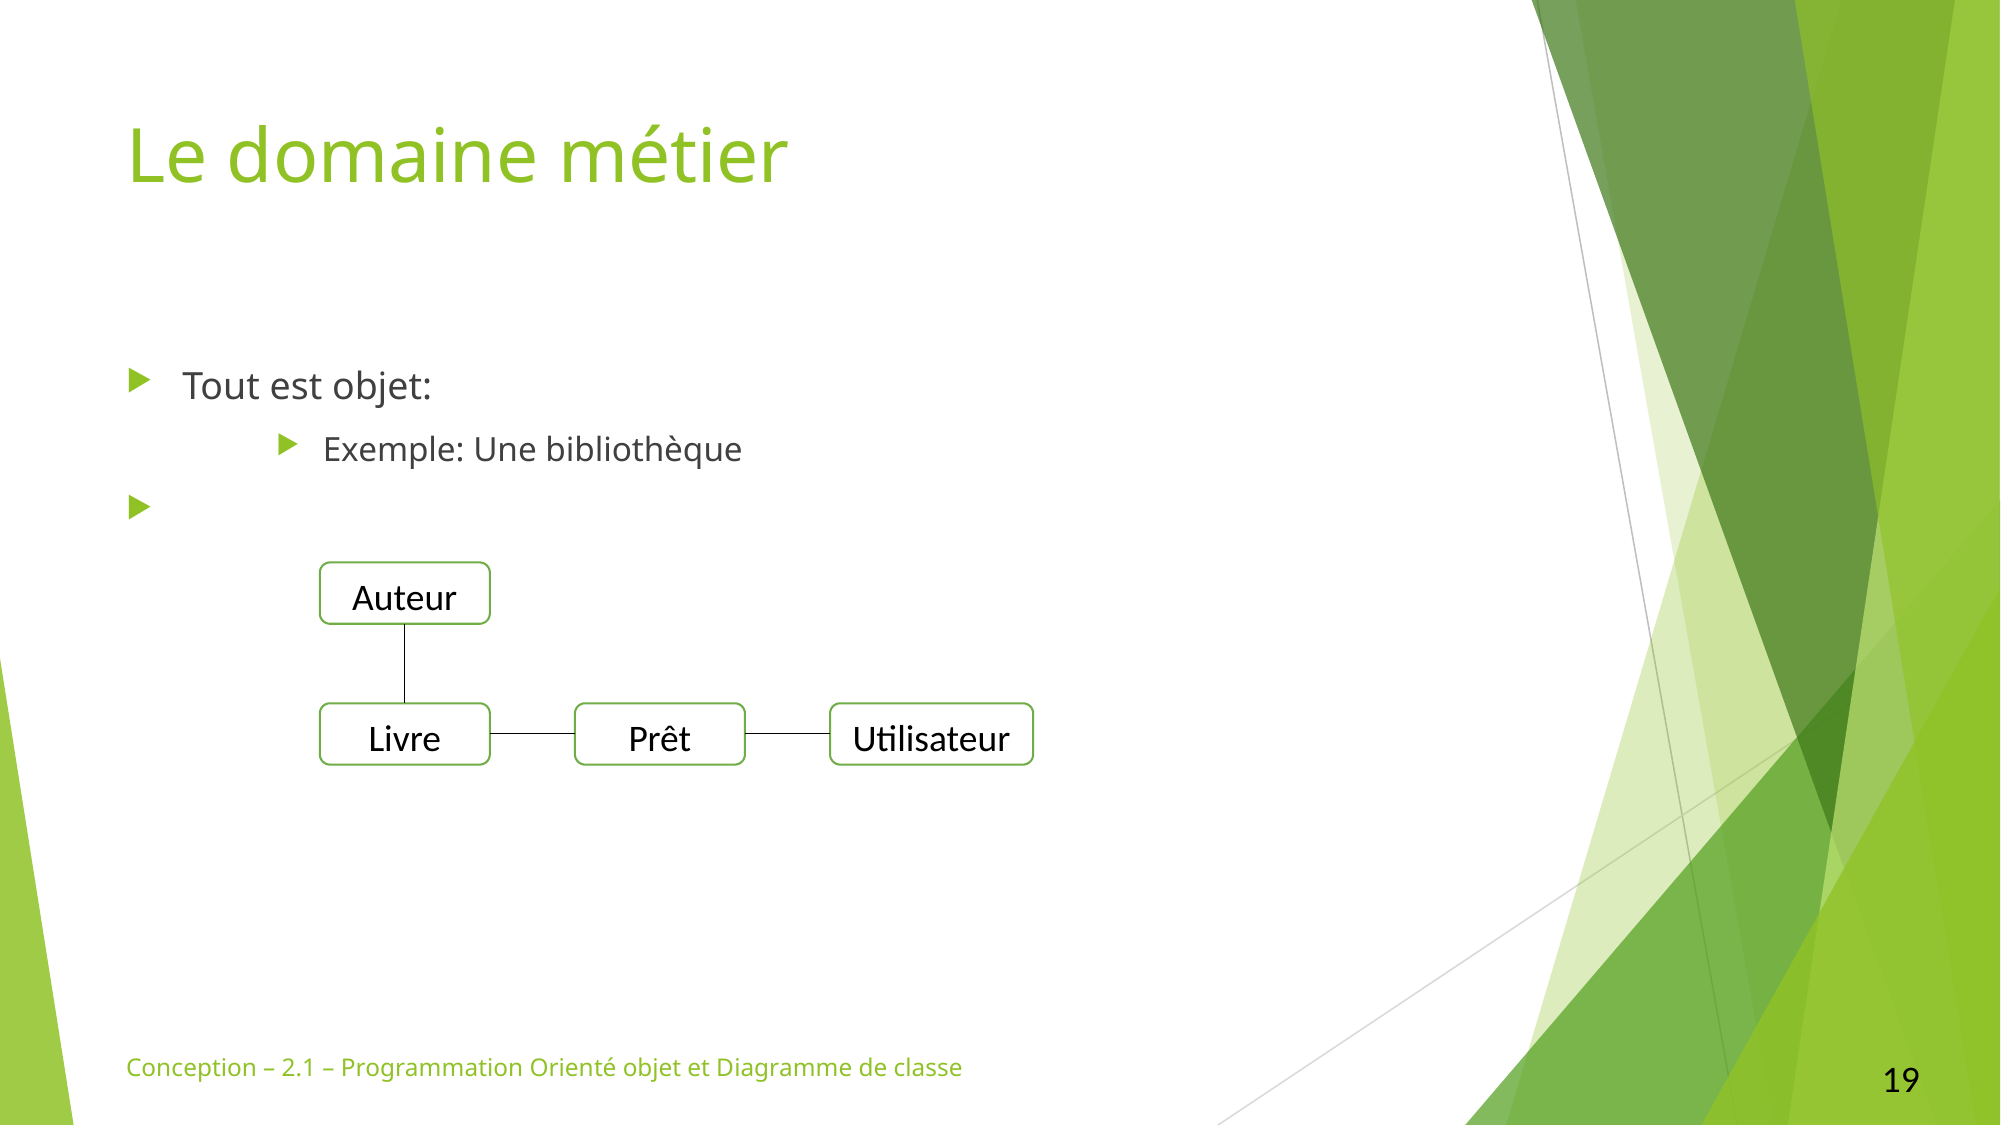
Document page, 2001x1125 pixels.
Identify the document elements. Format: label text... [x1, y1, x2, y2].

text_box [1866, 1047, 1979, 1108]
text_box Auteur [319, 562, 490, 624]
text_box Livre [319, 703, 490, 765]
text_box Prêt [574, 703, 745, 765]
text_box Utilisateur [830, 703, 1034, 765]
list Tout est objet: Exemple: Une bibliothèque [111, 354, 1522, 992]
text_box Conception – 2.1 – Programmation Orienté objet et Diagramme de classe [111, 1047, 1094, 1109]
title Le domaine métier [111, 99, 1522, 317]
